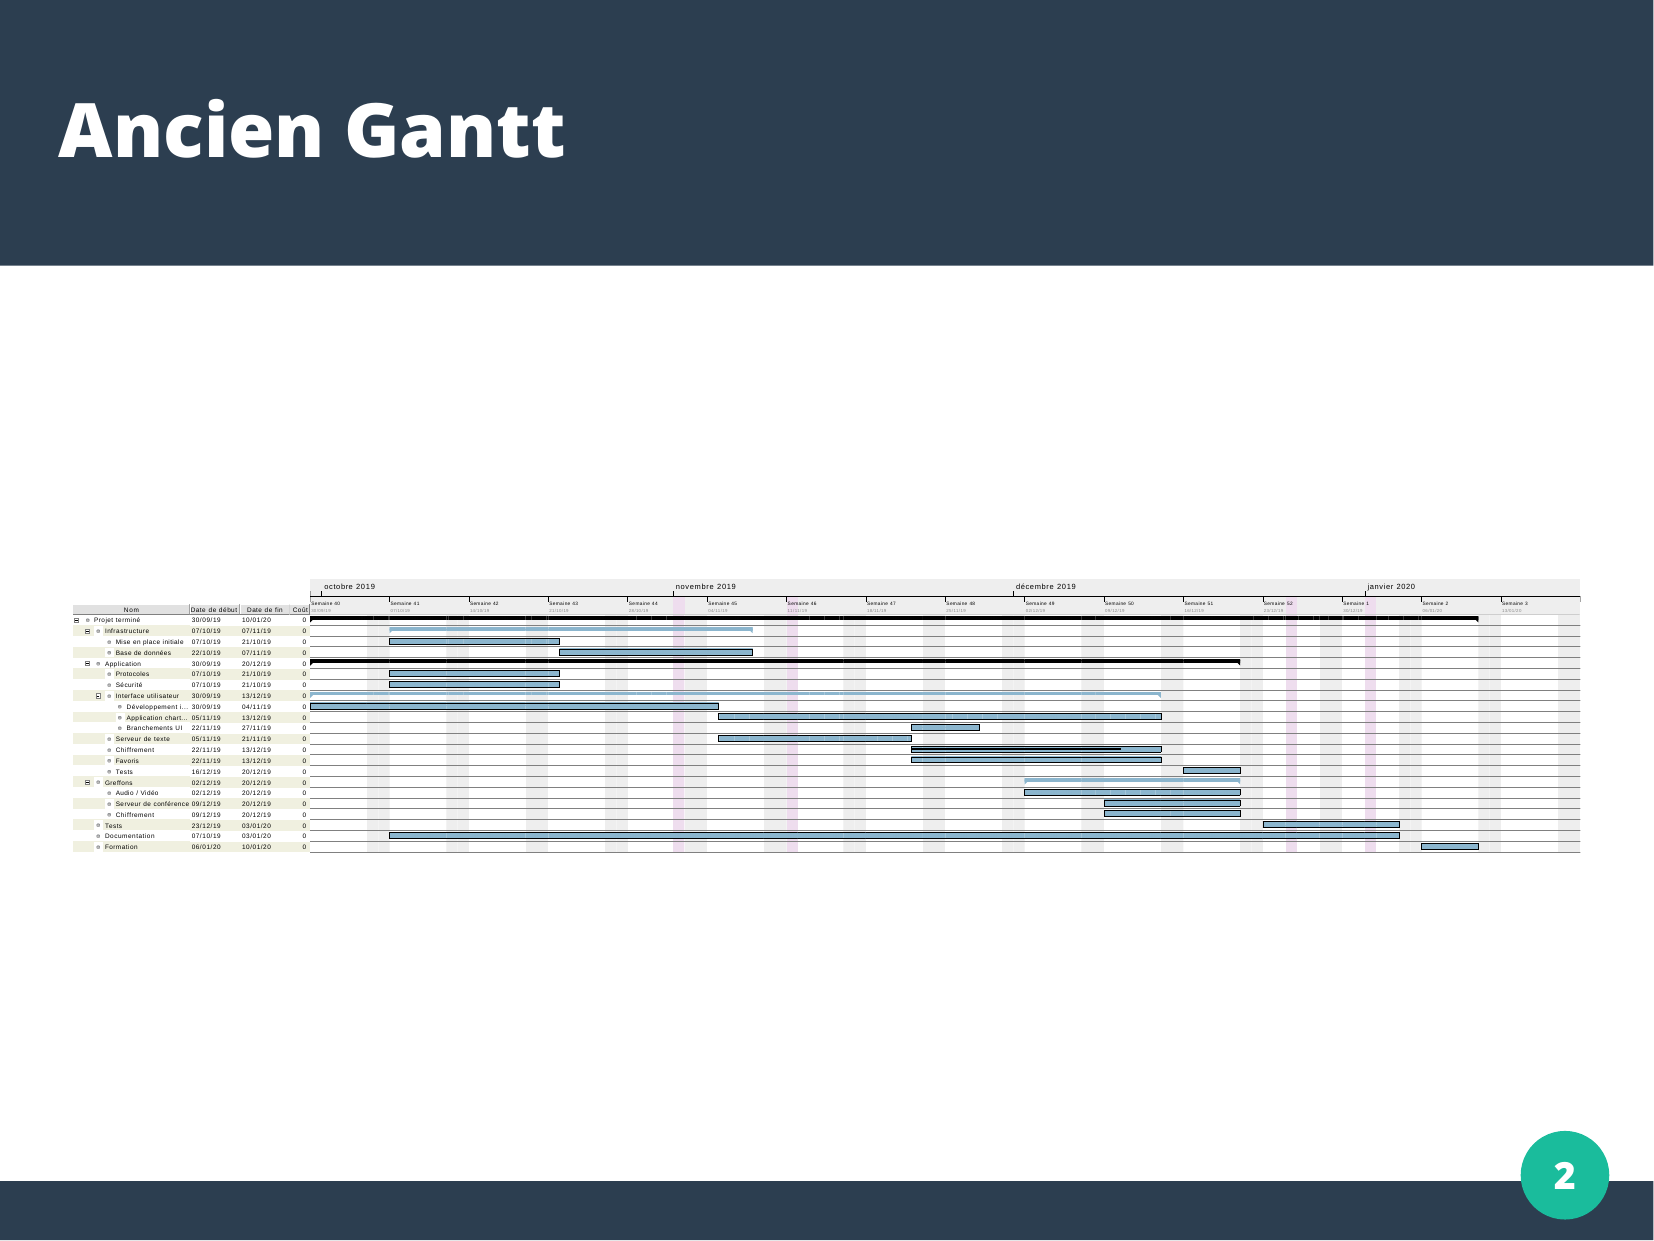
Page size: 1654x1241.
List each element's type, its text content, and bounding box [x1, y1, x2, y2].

title Ancien Gantt [59, 49, 1595, 207]
picture [58, 566, 1595, 855]
